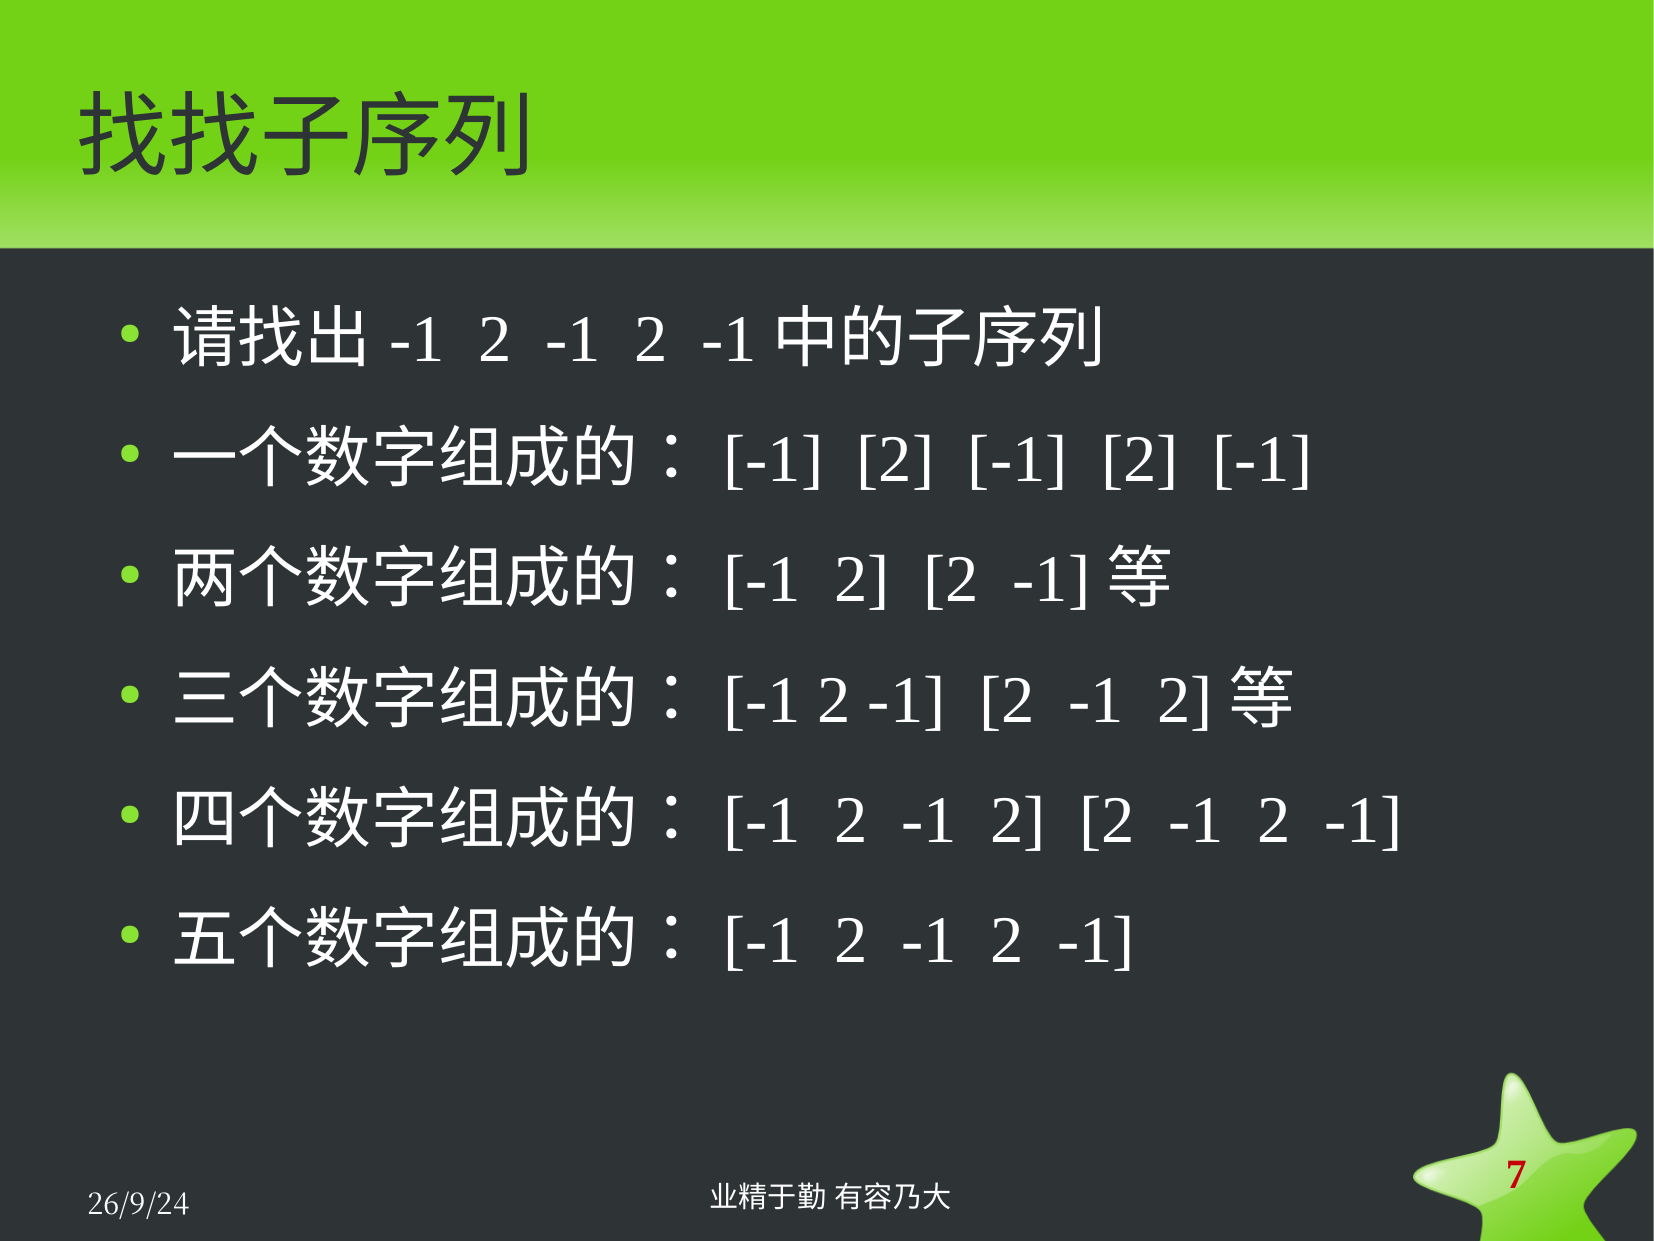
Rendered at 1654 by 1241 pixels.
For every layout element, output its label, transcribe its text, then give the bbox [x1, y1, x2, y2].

picture [0, 0, 1654, 1241]
list 请找出-1 2 -1 2 -1中的子序列 一个数字组成的：[-1] [2] [-1] [2] [-1] 两个数字组成的：[-1 2] [2 -1]等 三个数字组成的：[-1 2 -1] [2 -1 2]等 四个数字组成的：[-1 2 -1 2] [2 -1 2 -1] 五个数字组成的：[-1 2 -1 2 -1] [82, 290, 1571, 1109]
title 找找子序列 [76, 29, 1565, 237]
